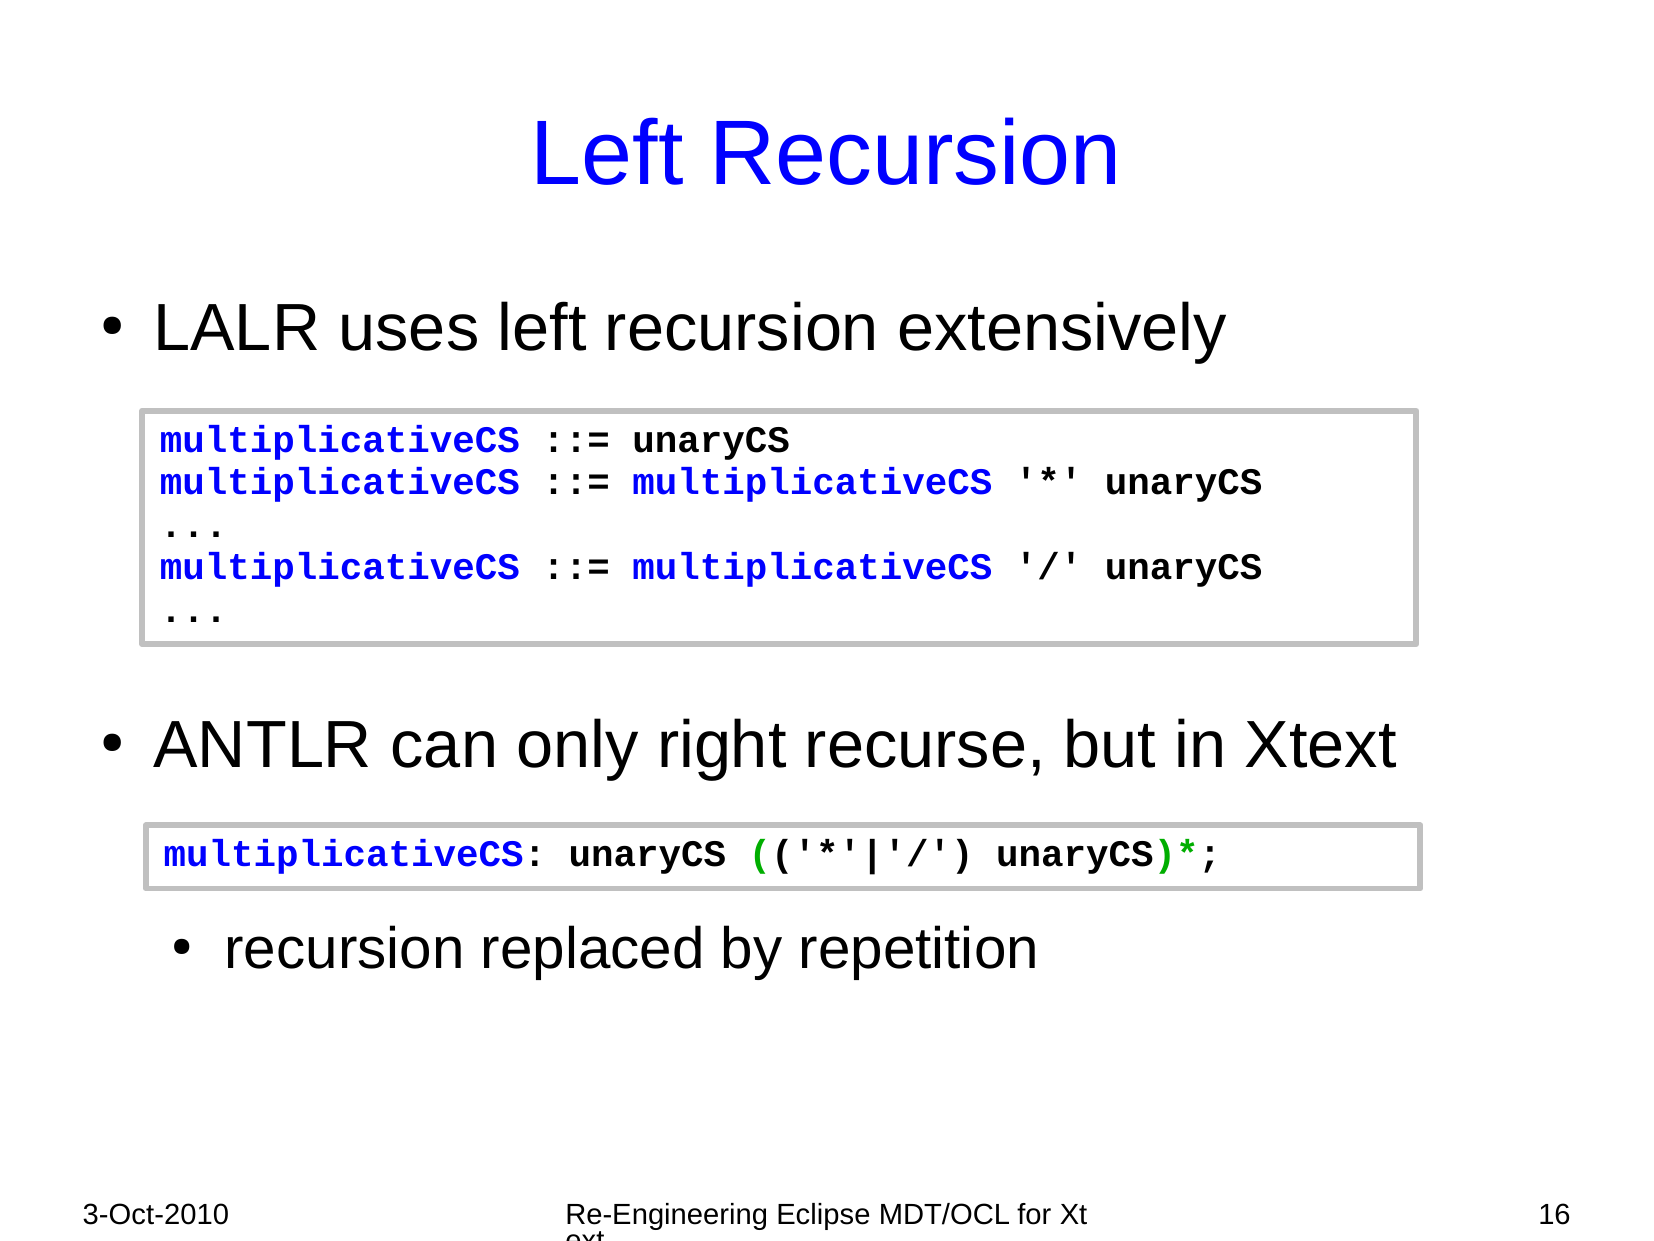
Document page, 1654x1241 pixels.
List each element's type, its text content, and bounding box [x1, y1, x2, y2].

title Left Recursion [82, 49, 1571, 257]
list LALR uses left recursion extensively ANTLR can only right recurse, but in Xtext recursion replaced by repetition [82, 290, 1571, 1094]
text_box multiplicativeCS: unaryCS (('*'|'/') unaryCS)*; [145, 825, 1421, 889]
text_box multiplicativeCS ::= unaryCS multiplicativeCS ::= multiplicativeCS '*' unaryCS ... multiplicativeCS ::= multiplicativeCS '/' unaryCS ... [142, 410, 1417, 645]
